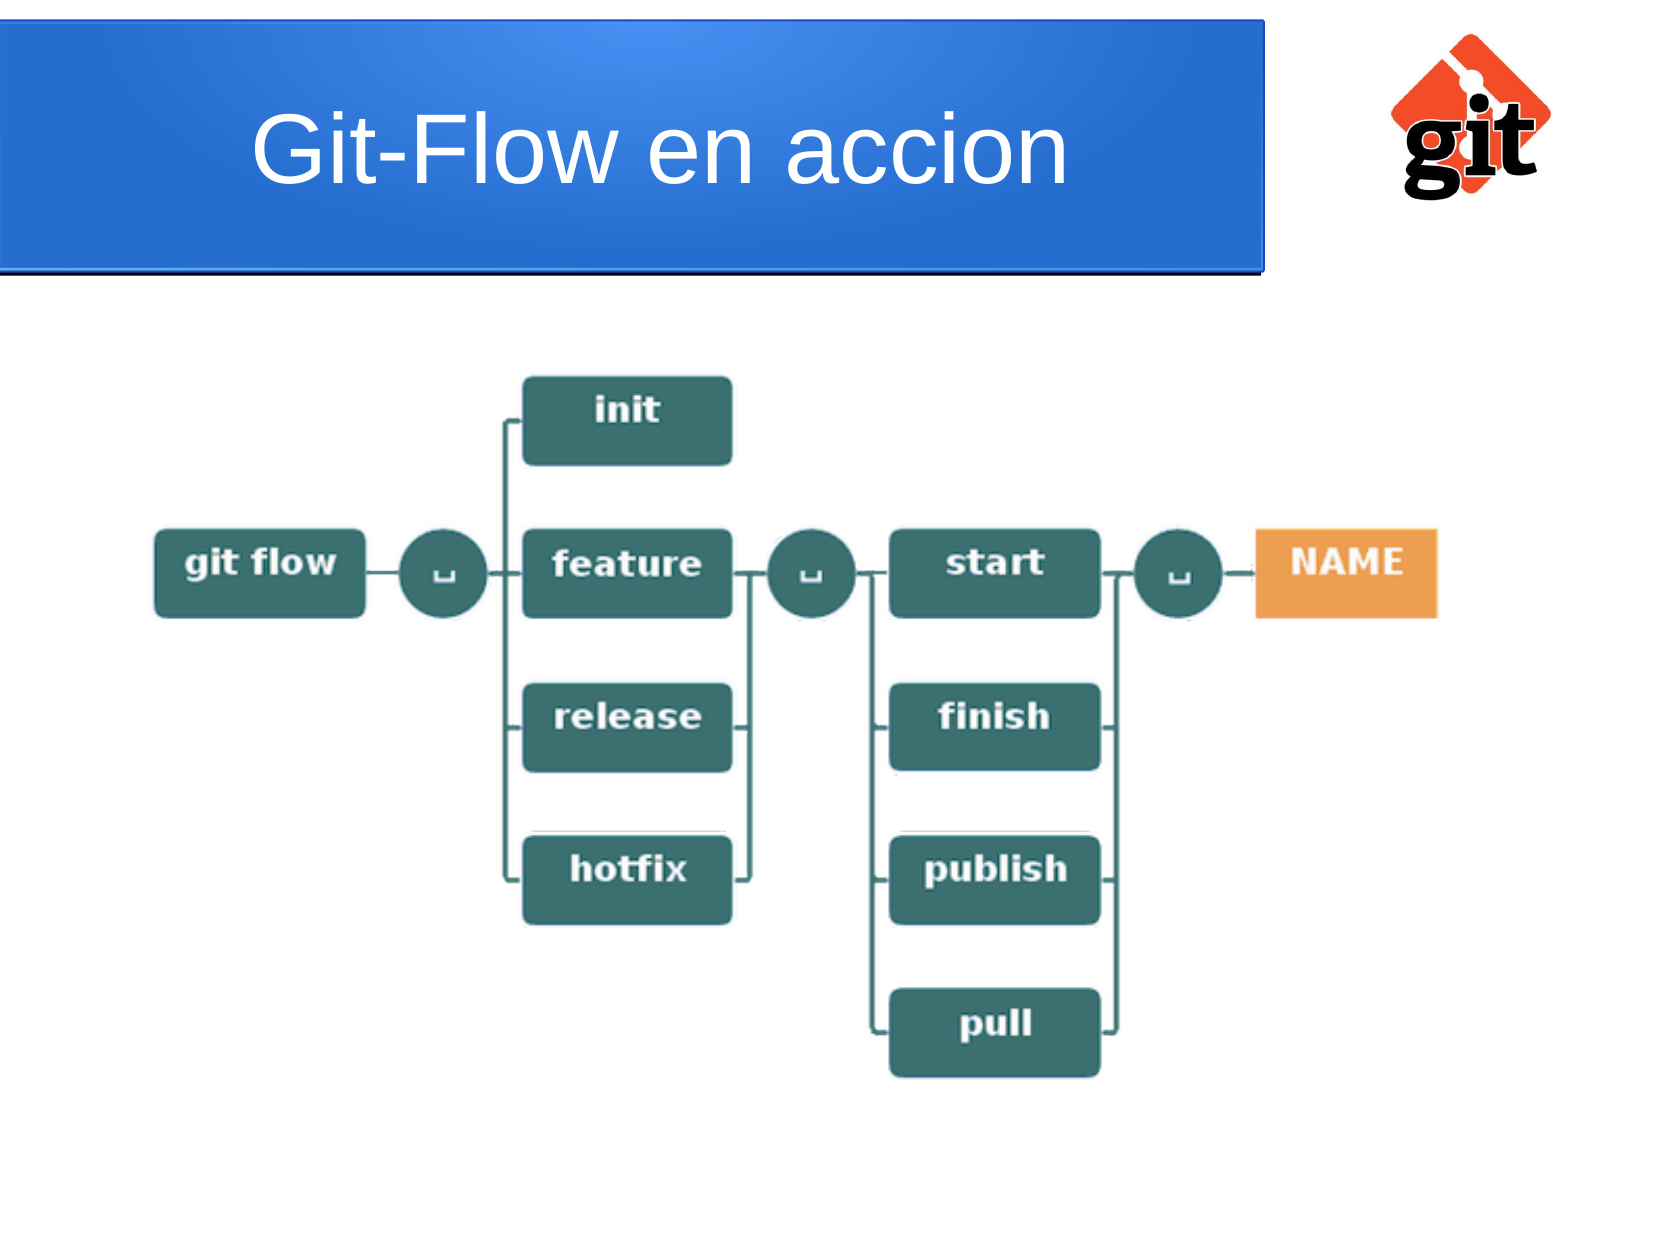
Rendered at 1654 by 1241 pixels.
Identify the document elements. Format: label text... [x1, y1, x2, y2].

picture [149, 371, 1442, 1082]
picture [1387, 34, 1554, 201]
title Git-Flow en accion [82, 37, 1241, 260]
